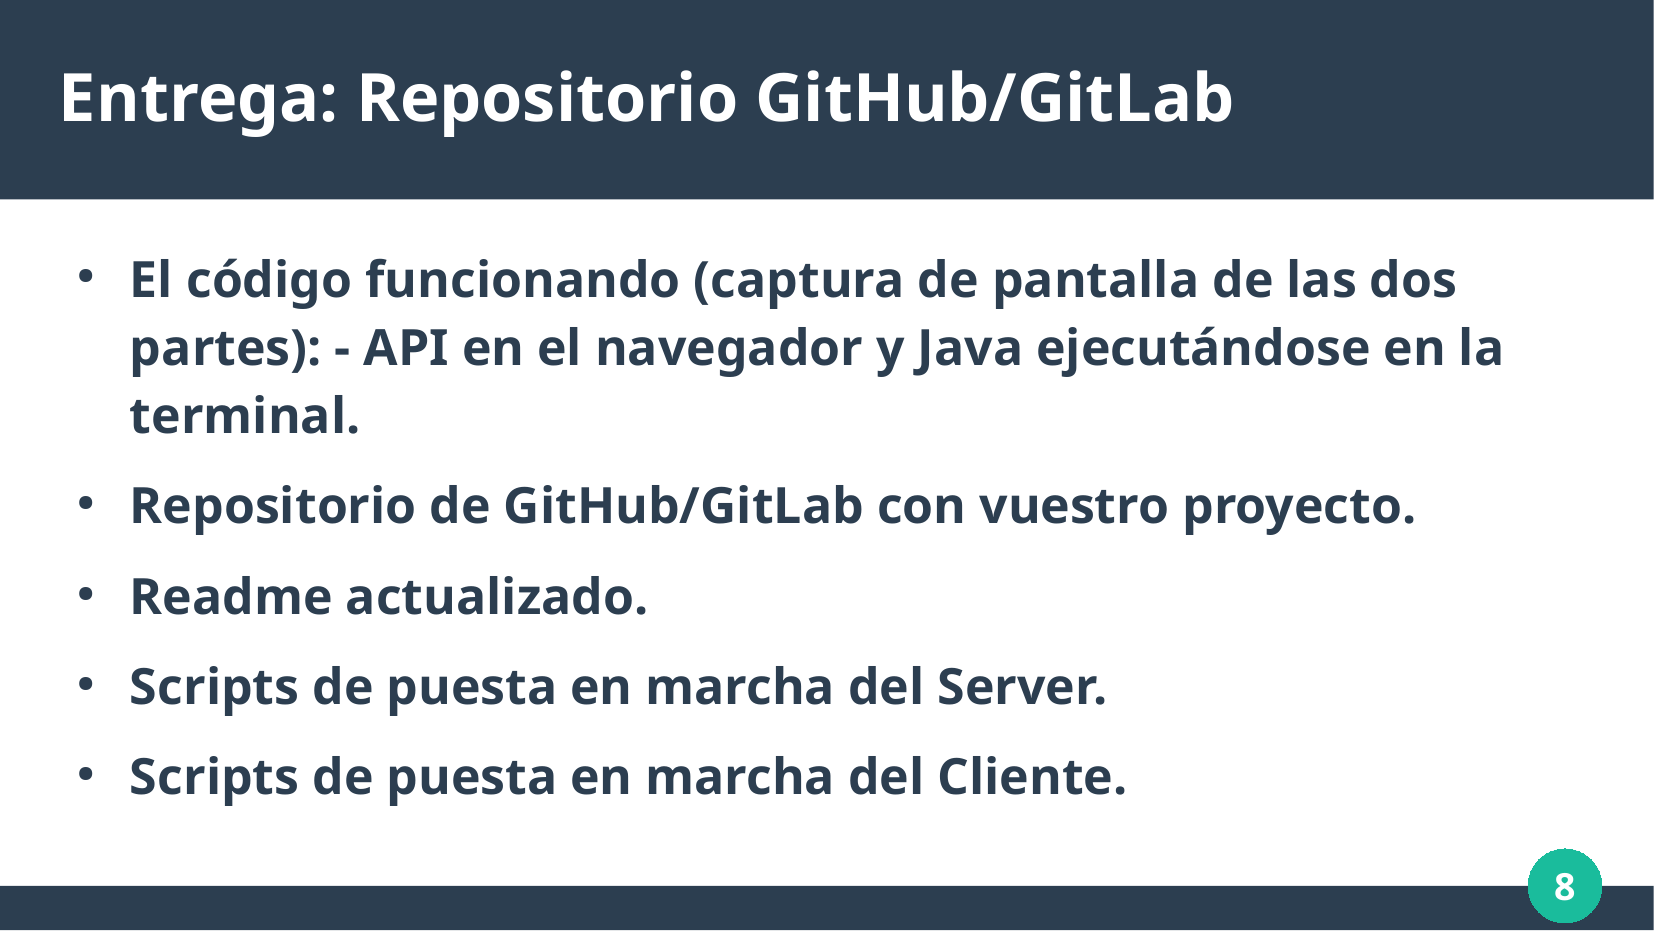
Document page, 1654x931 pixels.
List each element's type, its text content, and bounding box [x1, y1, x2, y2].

title Entrega: Repositorio GitHub/GitLab [59, 37, 1595, 155]
list El código funcionando (captura de pantalla de las dos partes): - API en el navegador y Java ejecutándose en la terminal. Repositorio de GitHub/GitLab con vuestro proyecto. Readme actualizado. Scripts de puesta en marcha del Server. Scripts de puesta en marcha del Cliente. [59, 243, 1595, 864]
